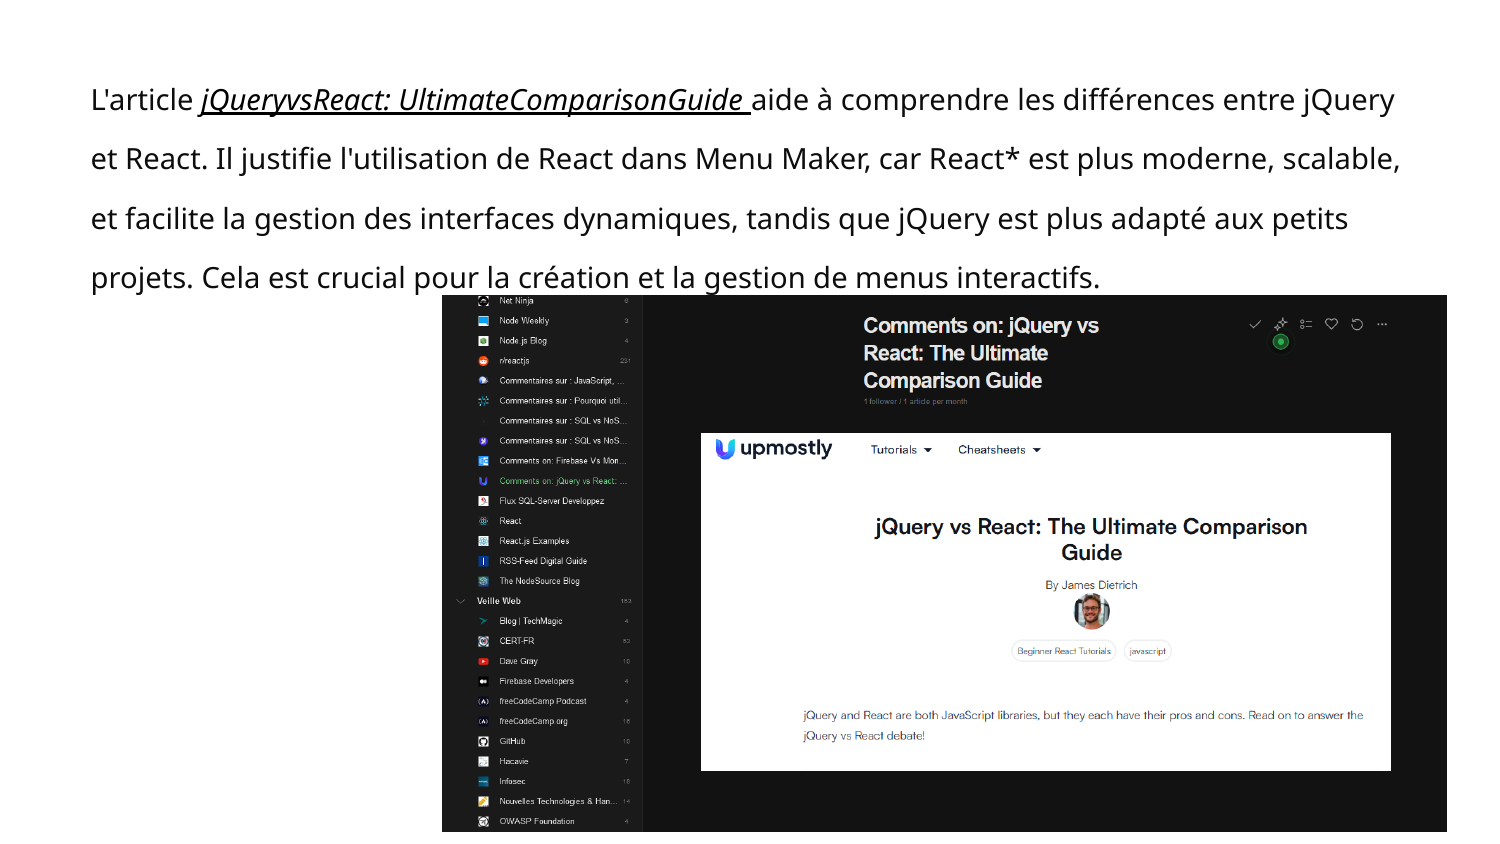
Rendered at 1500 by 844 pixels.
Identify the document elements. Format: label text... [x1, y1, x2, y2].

picture [442, 295, 1447, 832]
list L'article jQueryvsReact: UltimateComparisonGuide aide à comprendre les différences entre jQuery et React. Il justifie l'utilisation de React dans Menu Maker, car React* est plus moderne, scalable, et facilite la gestion des interfaces dynamiques, tandis que jQuery est plus adapté aux petits projets. Cela est crucial pour la création et la gestion de menus interactifs. [19, 59, 1418, 620]
